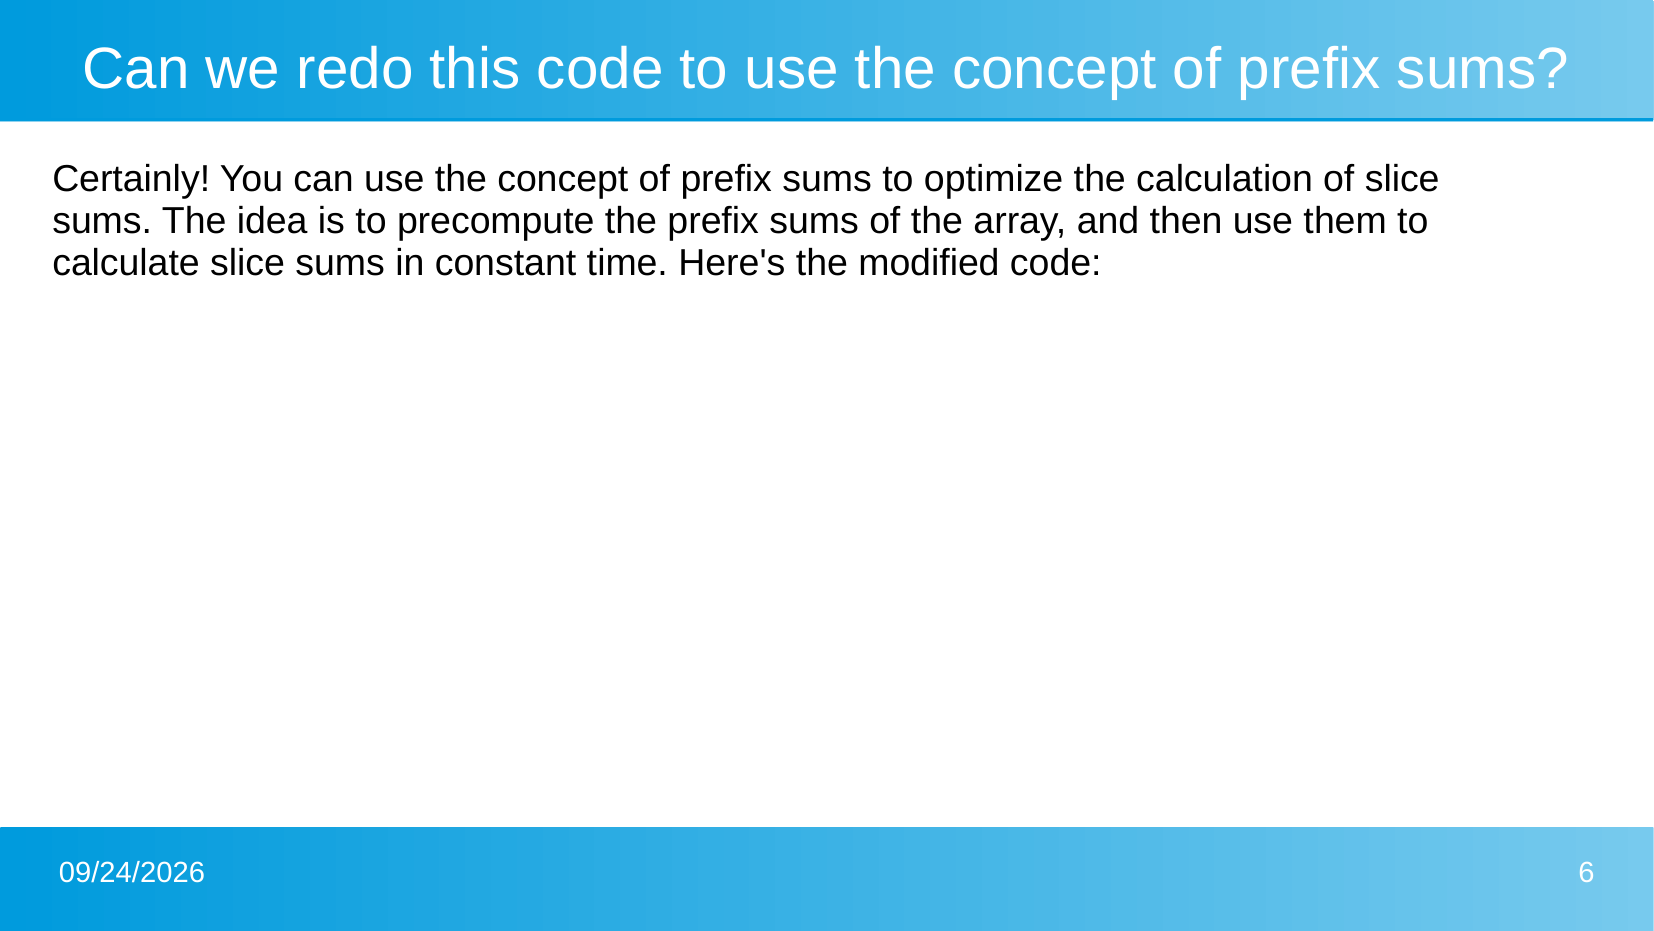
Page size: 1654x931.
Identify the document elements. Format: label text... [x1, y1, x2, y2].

text_box Certainly! You can use the concept of prefix sums to optimize the calculation of slice sums. The idea is to precompute the prefix sums of the array, and then use them to calculate slice sums in constant time. Here's the modified code: [37, 150, 1463, 638]
title Can we redo this code to use the concept of prefix sums? [59, 29, 1595, 108]
